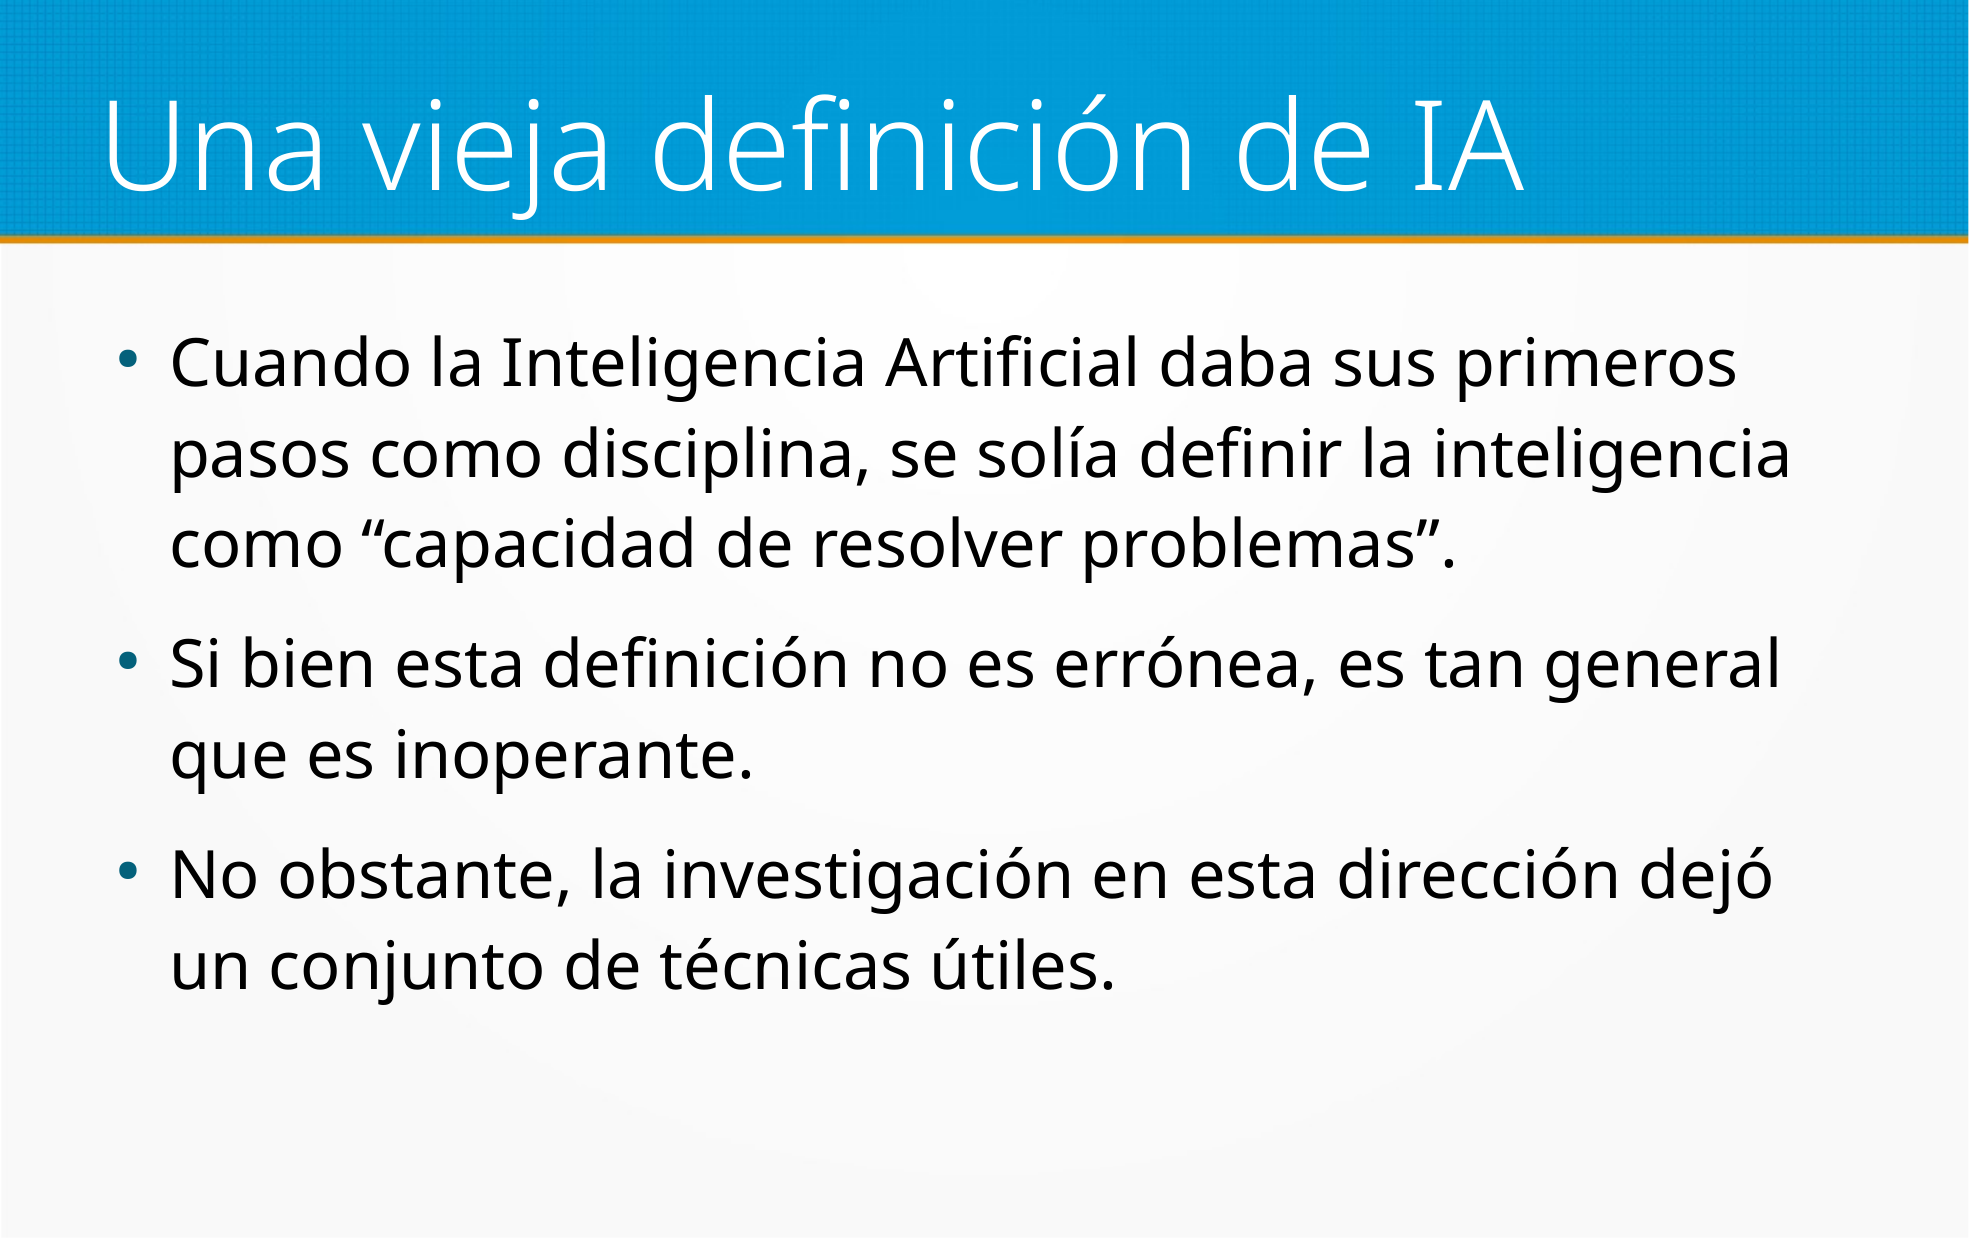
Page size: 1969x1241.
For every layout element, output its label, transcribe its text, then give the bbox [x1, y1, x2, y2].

list Cuando la Inteligencia Artificial daba sus primeros pasos como disciplina, se solía definir la inteligencia como “capacidad de resolver problemas”. Si bien esta definición no es errónea, es tan general que es inoperante. No obstante, la investigación en esta dirección dejó un conjunto de técnicas útiles. [98, 315, 1861, 1081]
picture [0, 233, 1969, 1241]
title Una vieja definición de IA [98, 19, 1870, 227]
